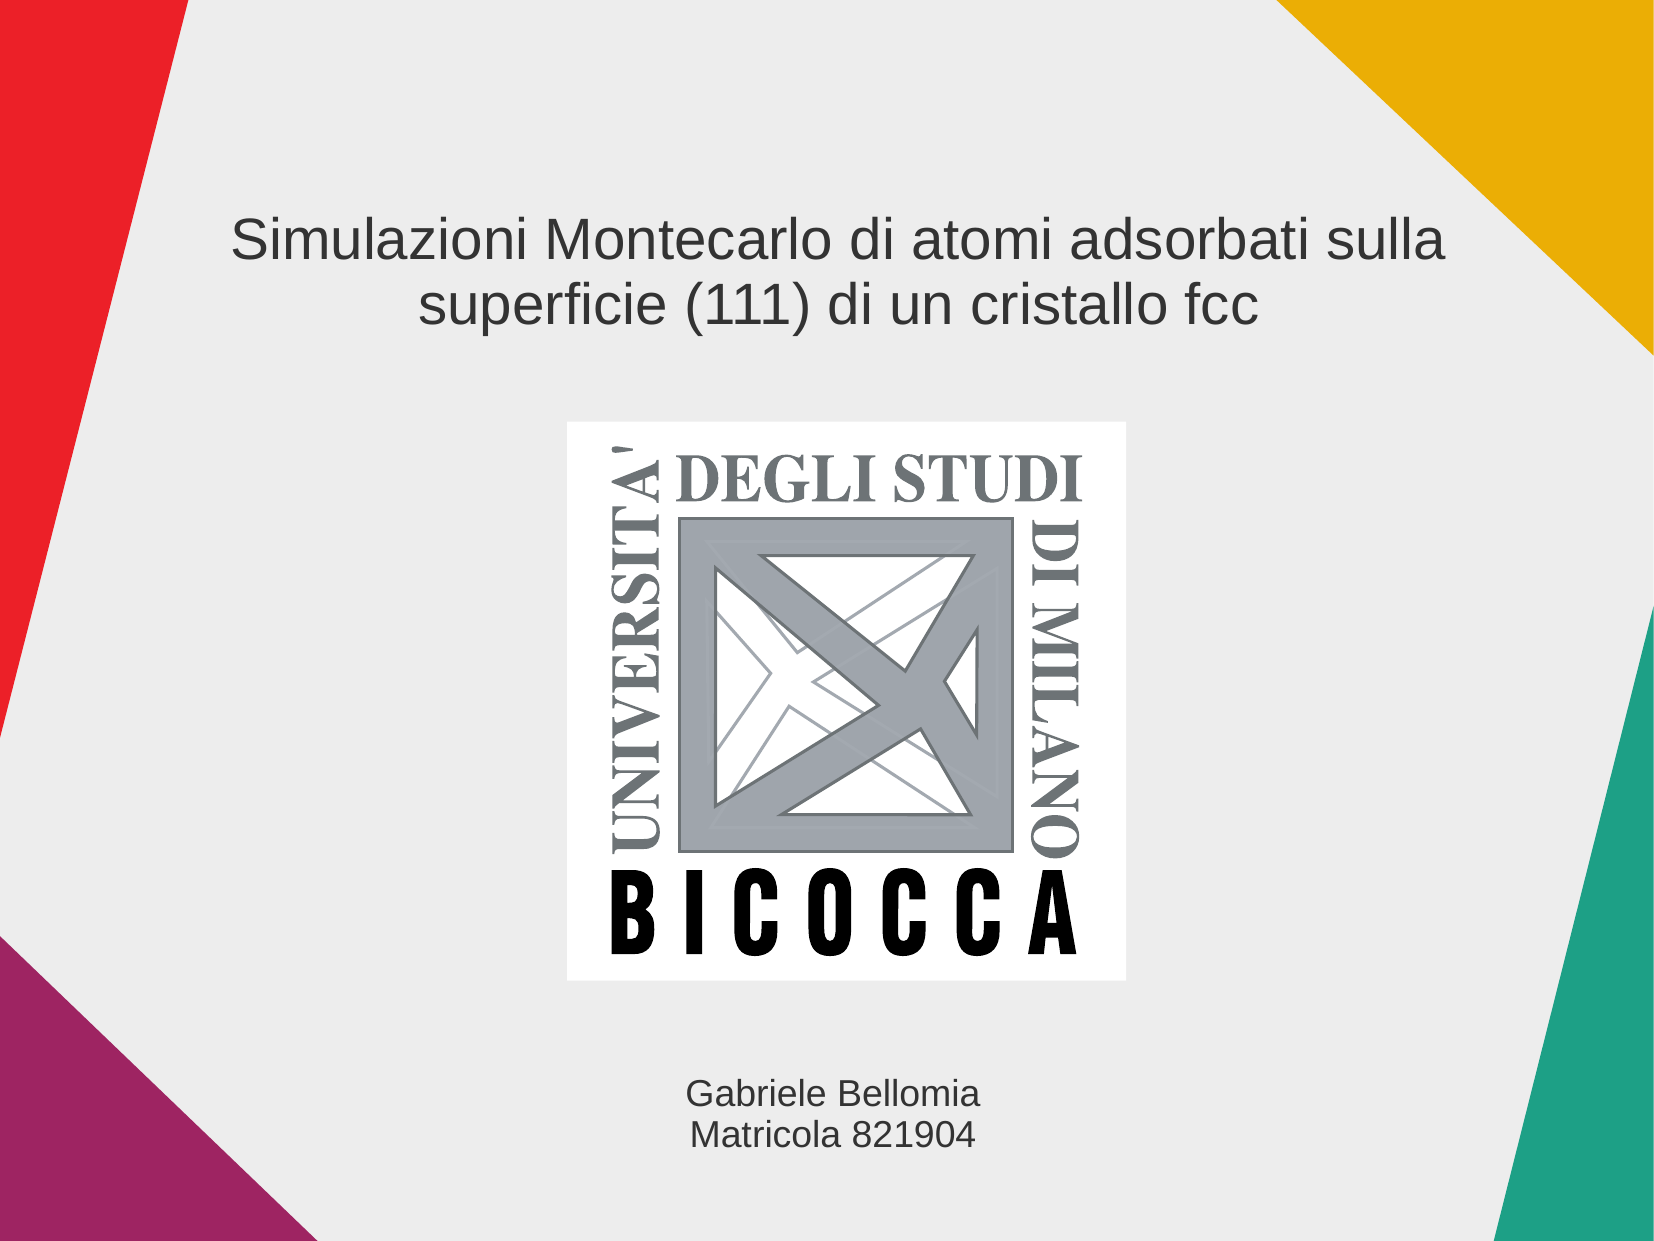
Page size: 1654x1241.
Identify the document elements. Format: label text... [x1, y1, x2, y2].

text_box Gabriele Bellomia Matricola 821904 [669, 1064, 997, 1164]
picture [567, 421, 1127, 981]
text_box Simulazioni Montecarlo di atomi adsorbati sulla superficie (111) di un cristallo fcc [111, 199, 1568, 365]
